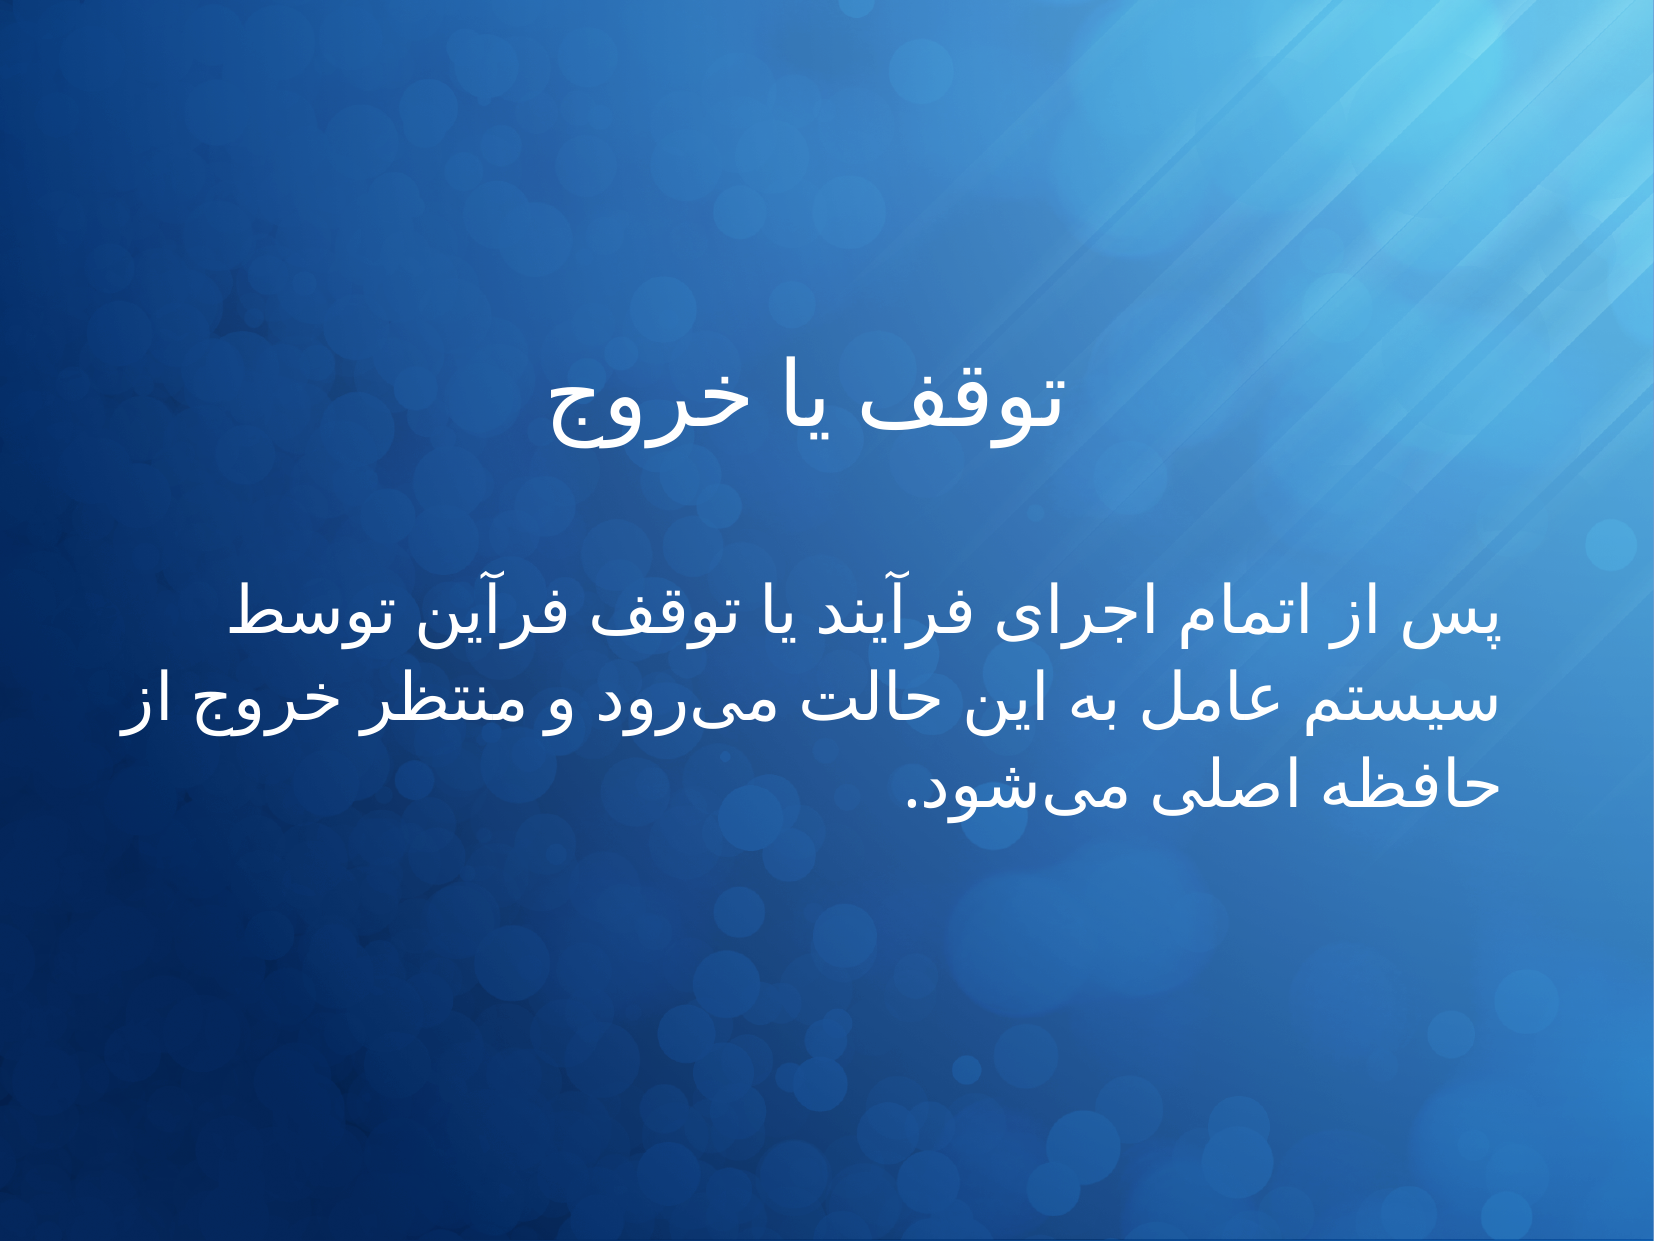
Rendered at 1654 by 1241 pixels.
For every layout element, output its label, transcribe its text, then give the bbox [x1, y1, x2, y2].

list پس از اتمام اجرای فرآیند یا توقف فرآین توسط سیستم عامل به این حالت می‌رود و منتظر خروج از حافظه اصلی می‌شود. [122, 573, 1576, 938]
title توقف یا خروج [112, 319, 1501, 488]
picture [0, 0, 1654, 1241]
